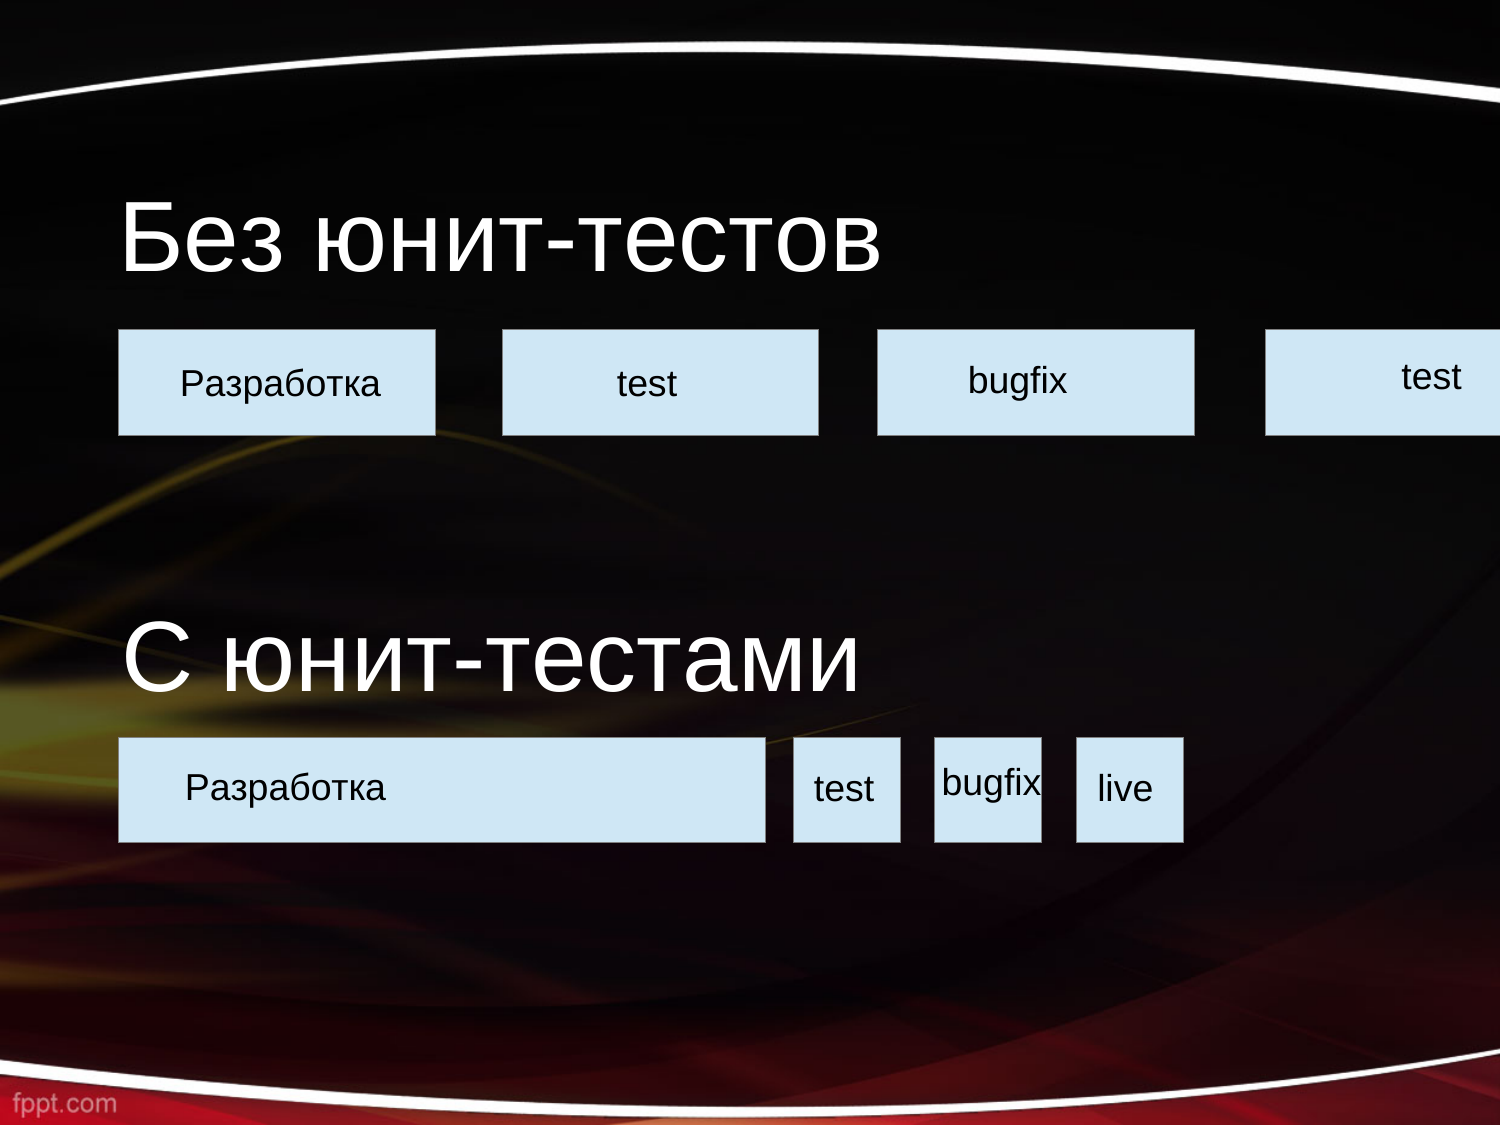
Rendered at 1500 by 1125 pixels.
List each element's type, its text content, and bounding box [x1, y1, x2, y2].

list Без юнит-тестов [47, 146, 1364, 317]
text_box bugfix [953, 348, 1083, 409]
text_box [934, 811, 1042, 843]
text_box [118, 329, 436, 436]
text_box test [799, 756, 890, 816]
text_box [118, 737, 766, 843]
text_box Разработка [165, 351, 395, 412]
text_box Разработка [169, 755, 400, 816]
text_box [1076, 737, 1184, 843]
text_box test [1386, 345, 1477, 405]
list С юнит-тестами [50, 565, 1367, 738]
text_box [502, 329, 819, 436]
text_box [877, 329, 1195, 436]
picture [0, 0, 1500, 1125]
text_box test [602, 351, 693, 412]
text_box [1265, 329, 1500, 436]
text_box bugfix [926, 750, 1057, 811]
text_box live [1082, 756, 1169, 816]
text_box [934, 737, 1042, 750]
text_box [793, 737, 901, 843]
